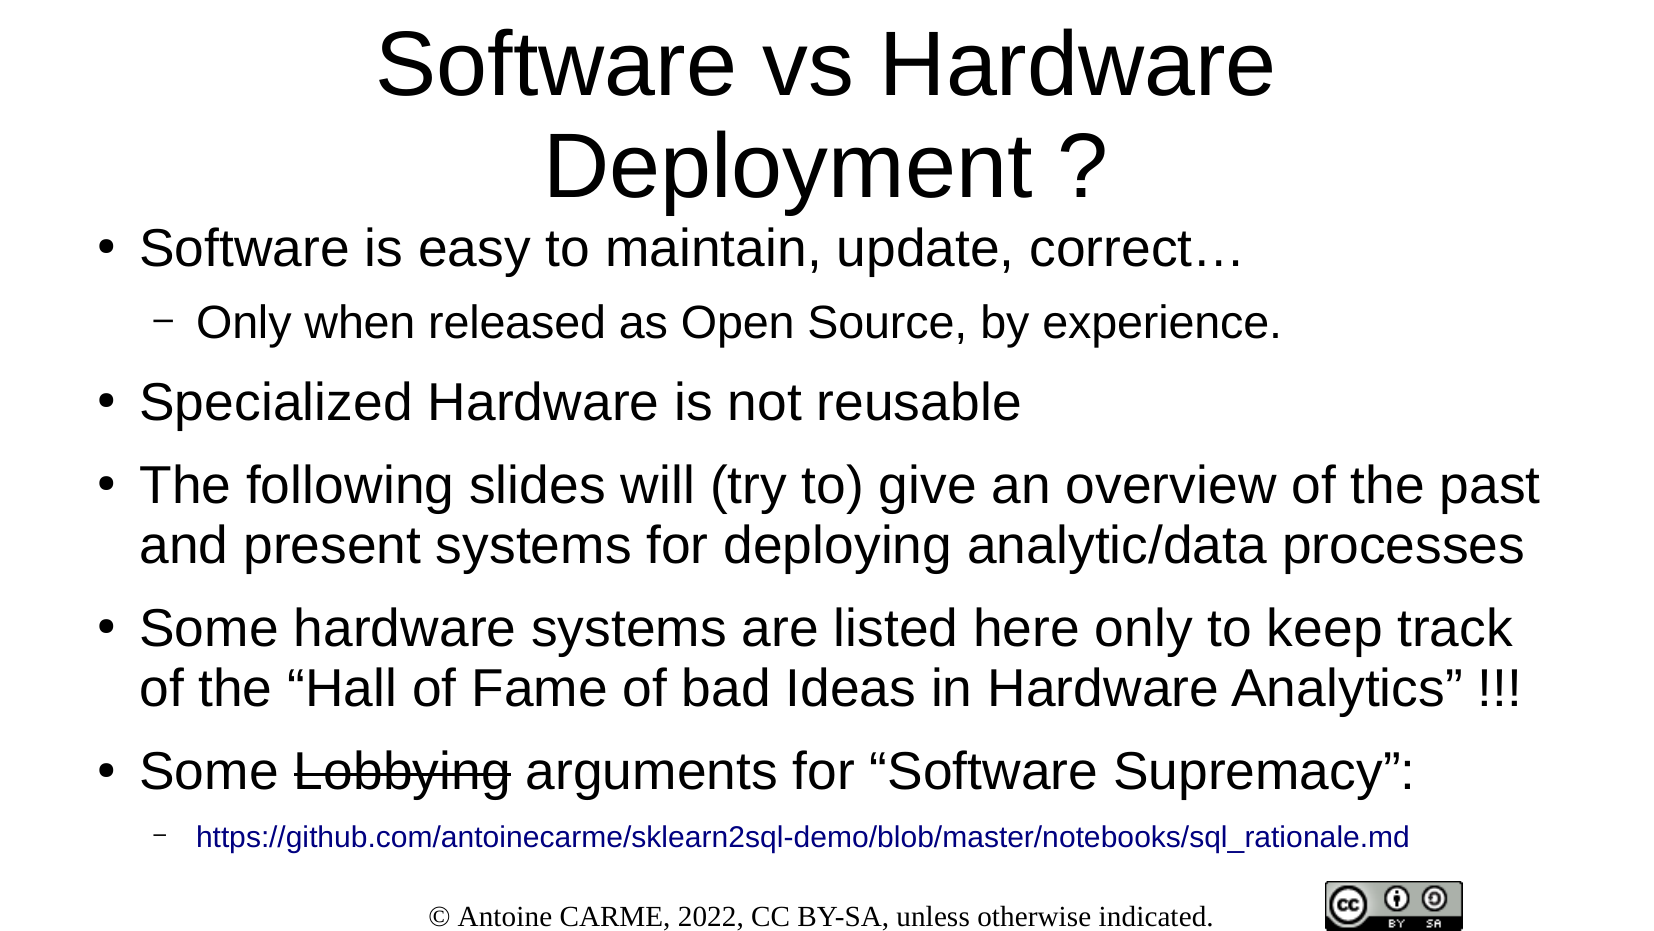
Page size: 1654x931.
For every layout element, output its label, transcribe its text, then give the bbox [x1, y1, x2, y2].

picture [1325, 901, 1463, 931]
title Software vs Hardware Deployment ? [82, 12, 1571, 217]
list Software is easy to maintain, update, correct… Only when released as Open Source, by experience. Specialized Hardware is not reusable The following slides will (try to) give an overview of the past and present systems for deploying analytic/data processes Some hardware systems are listed here only to keep track of the “Hall of Fame of bad Ideas in Hardware Analytics” !!! Some Lobbying arguments for “Software Supremacy”: https://github.com/antoinecarme/sklearn2sql-demo/blob/master/notebooks/sql_rationale.md [82, 217, 1571, 901]
